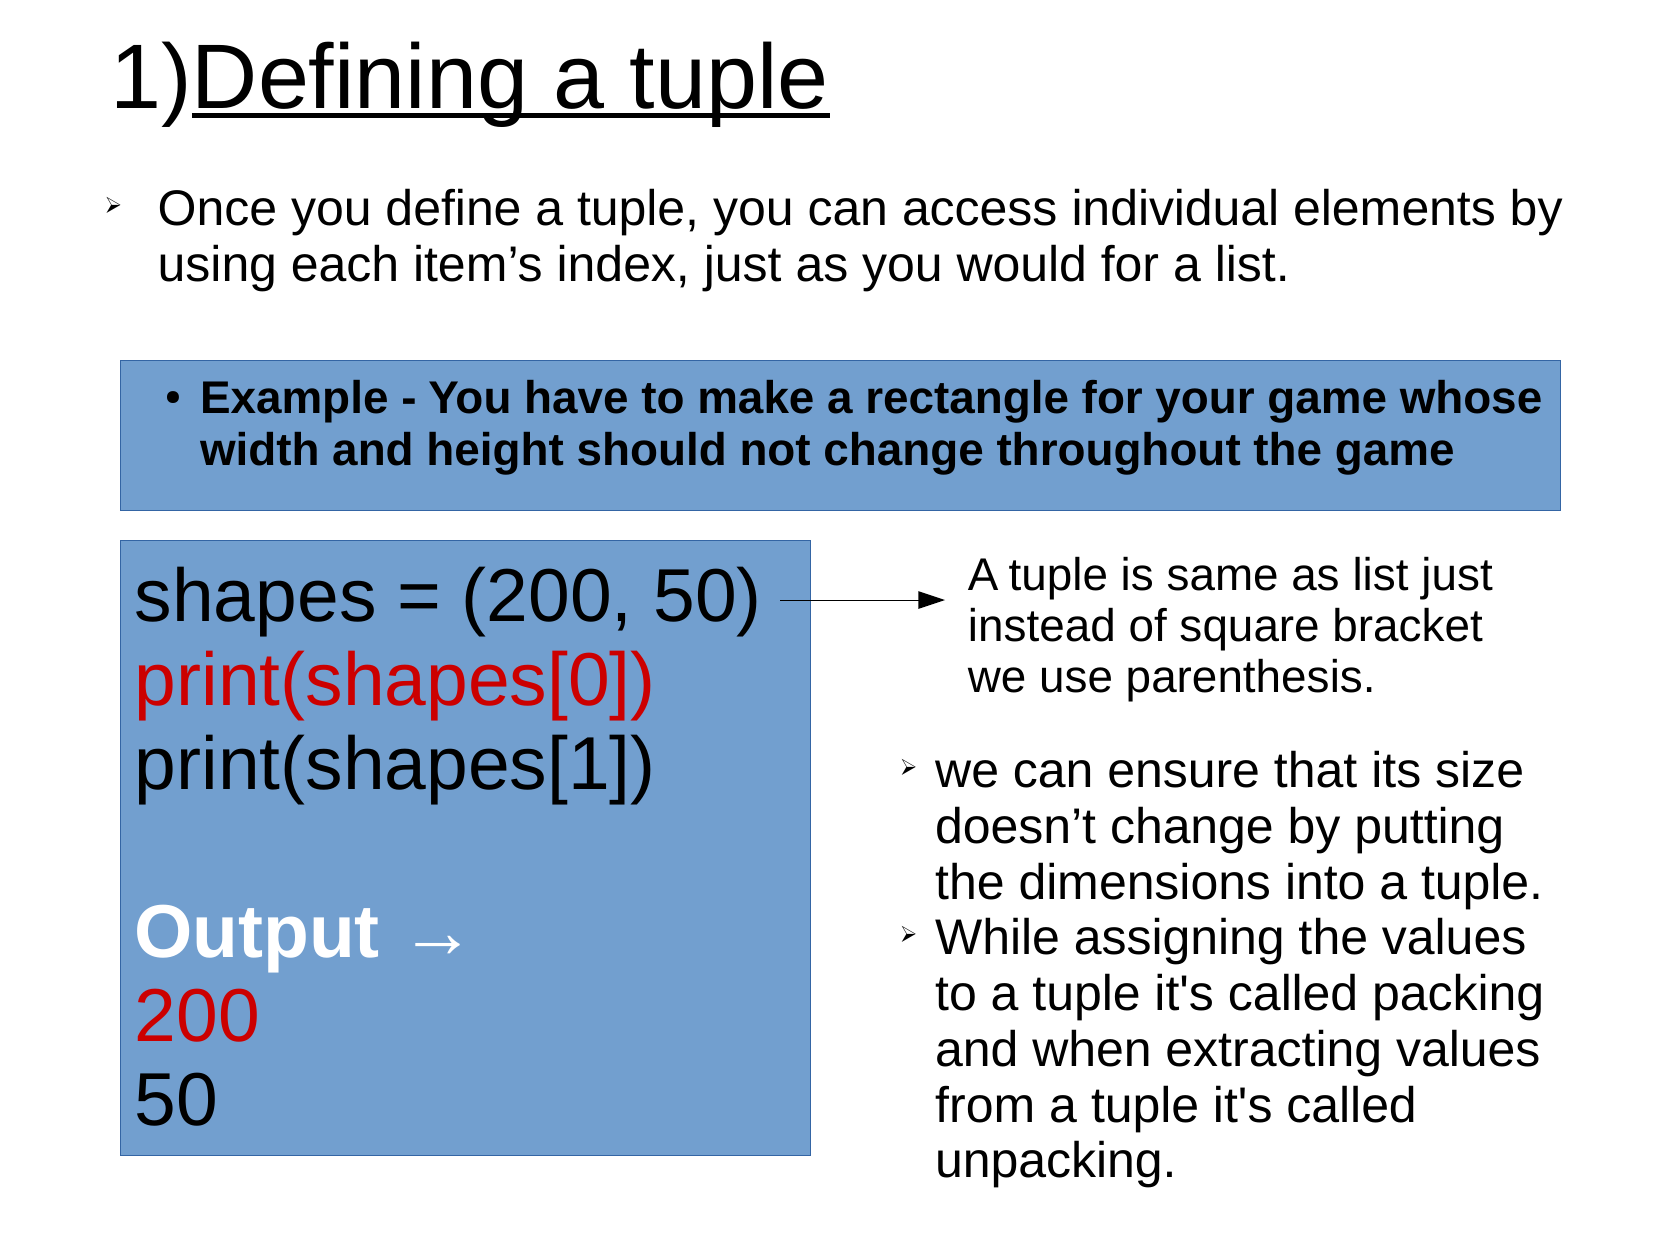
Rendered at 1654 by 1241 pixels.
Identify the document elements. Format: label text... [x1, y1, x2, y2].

text_box shapes = (200, 50) print(shapes[0]) print(shapes[1]) Output → 200 50 [120, 540, 811, 1156]
list Once you define a tuple, you can access individual elements by using each item’s index, just as you would for a list. [86, 180, 1576, 1156]
list Once you define a tuple, you can access individual elements by using each item’s index, just as you would for a list. [811, 586, 1576, 1156]
text_box A tuple is same as list just instead of square bracket we use parenthesis. [953, 541, 1569, 710]
text_box we can ensure that its size doesn’t change by putting the dimensions into a tuple. While assigning the values to a tuple it's called packing and when extracting values from a tuple it's called unpacking. [885, 735, 1591, 1196]
title 1)Defining a tuple [75, 0, 1564, 181]
text_box Example - You have to make a rectangle for your game whose width and height should not change throughout the game [150, 365, 1576, 586]
text_box [120, 360, 1561, 511]
